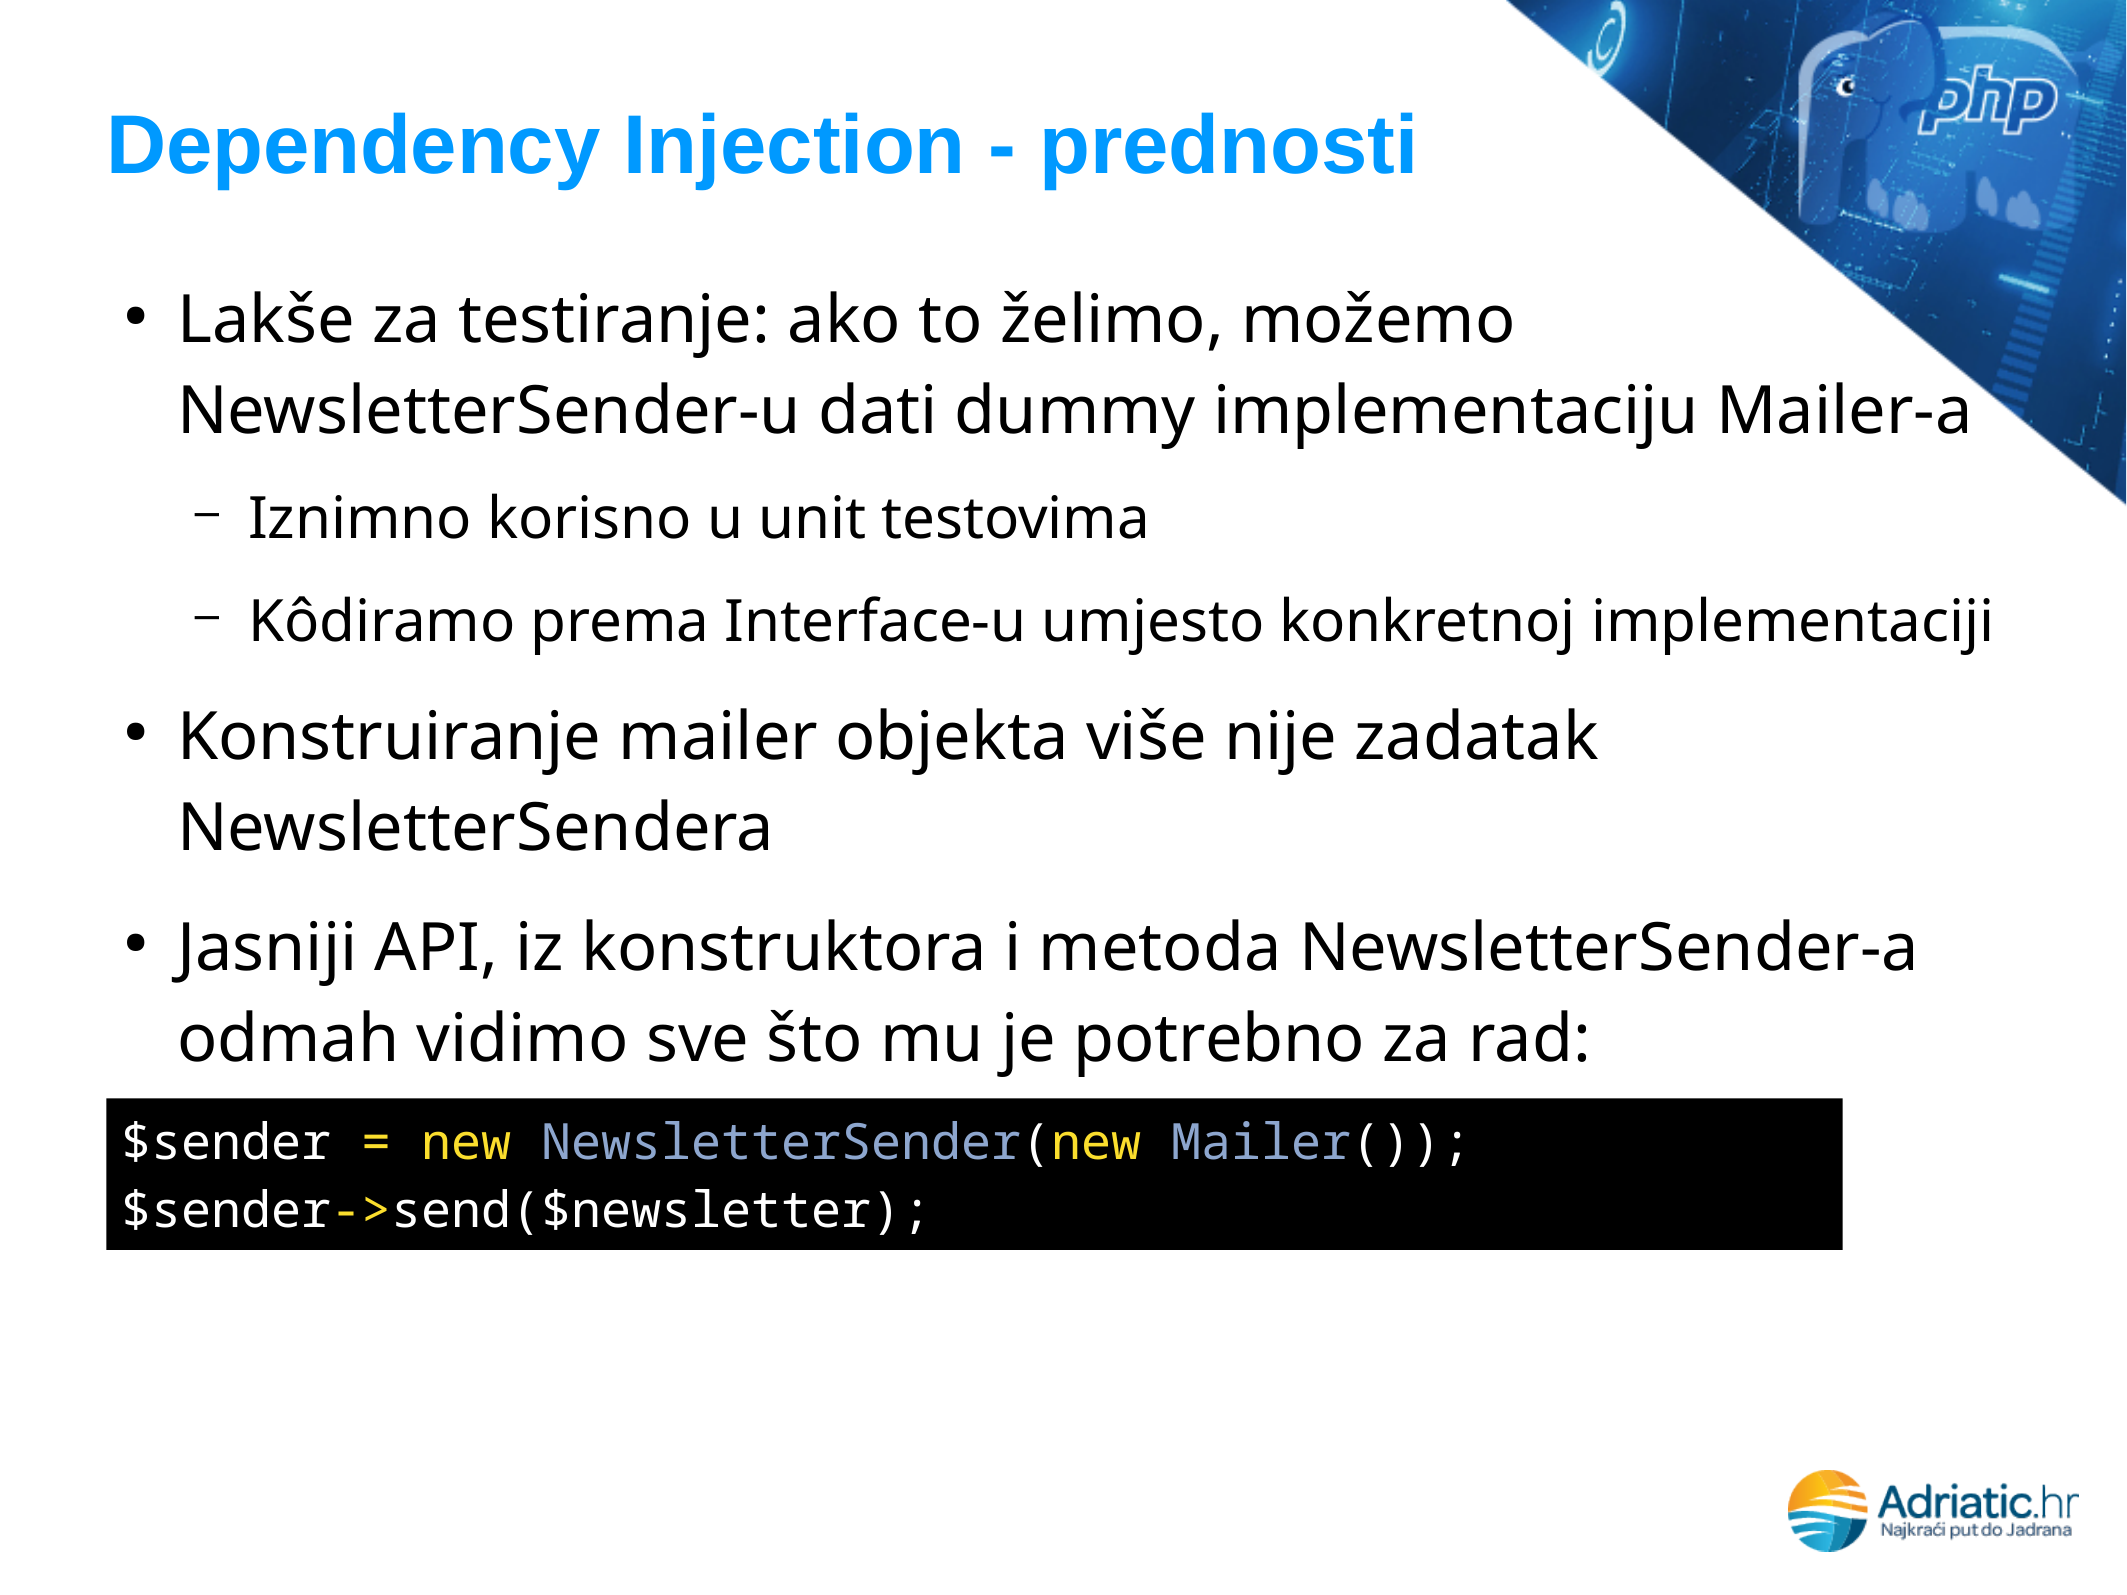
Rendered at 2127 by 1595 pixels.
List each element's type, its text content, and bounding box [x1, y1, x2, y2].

picture [1788, 1470, 2079, 1552]
title Dependency Injection - prednosti [106, 70, 1630, 219]
list Lakše za testiranje: ako to želimo, možemo NewsletterSender-u dati dummy implementaciju Mailer-a Iznimno korisno u unit testovima Kôdiramo prema Interface-u umjesto konkretnoj implementaciji Konstruiranje mailer objekta više nije zadatak NewsletterSendera Jasniji API, iz konstruktora i metoda NewsletterSender-a odmah vidimo sve što mu je potrebno za rad: [106, 271, 1997, 1453]
picture [1505, 0, 2127, 625]
text_box $sender = new NewsletterSender(new Mailer()); $sender->send($newsletter); [106, 1098, 1843, 1241]
